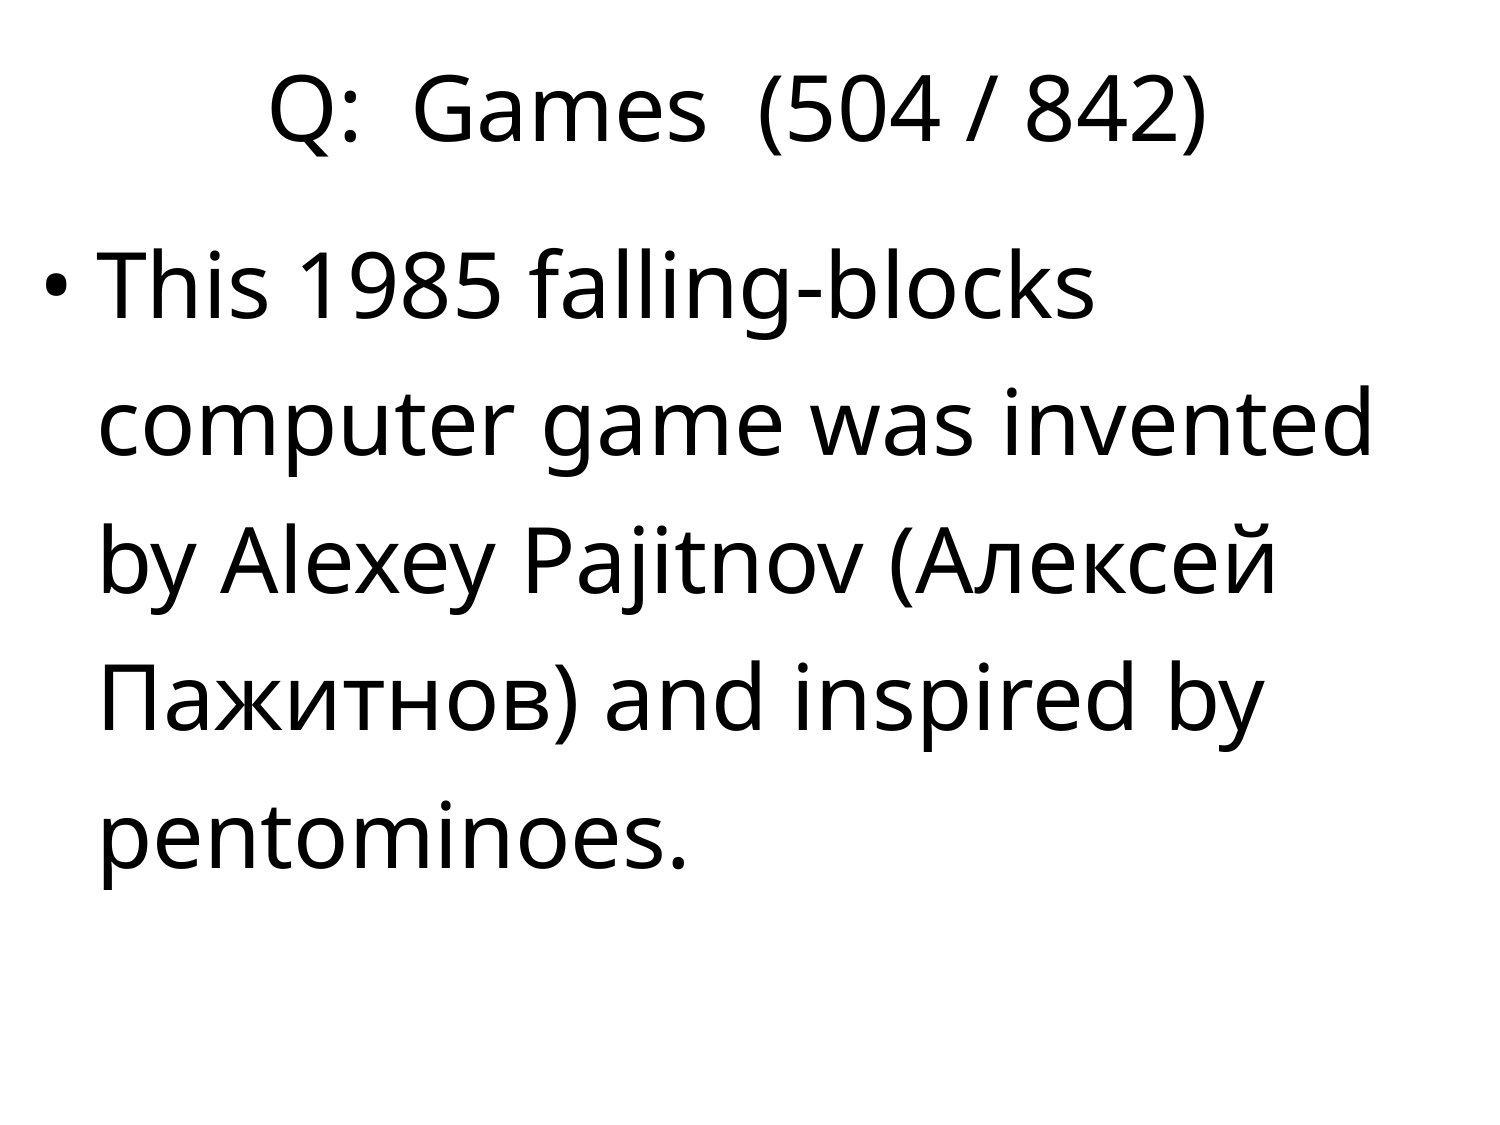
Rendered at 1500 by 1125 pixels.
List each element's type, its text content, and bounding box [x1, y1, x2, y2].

title Q: Games (504 / 842) [24, 12, 1476, 200]
list This 1985 falling-blocks computer game was invented by Alexey Pajitnov (Алексей Пажитнов) and inspired by pentominoes. [24, 200, 1476, 1101]
